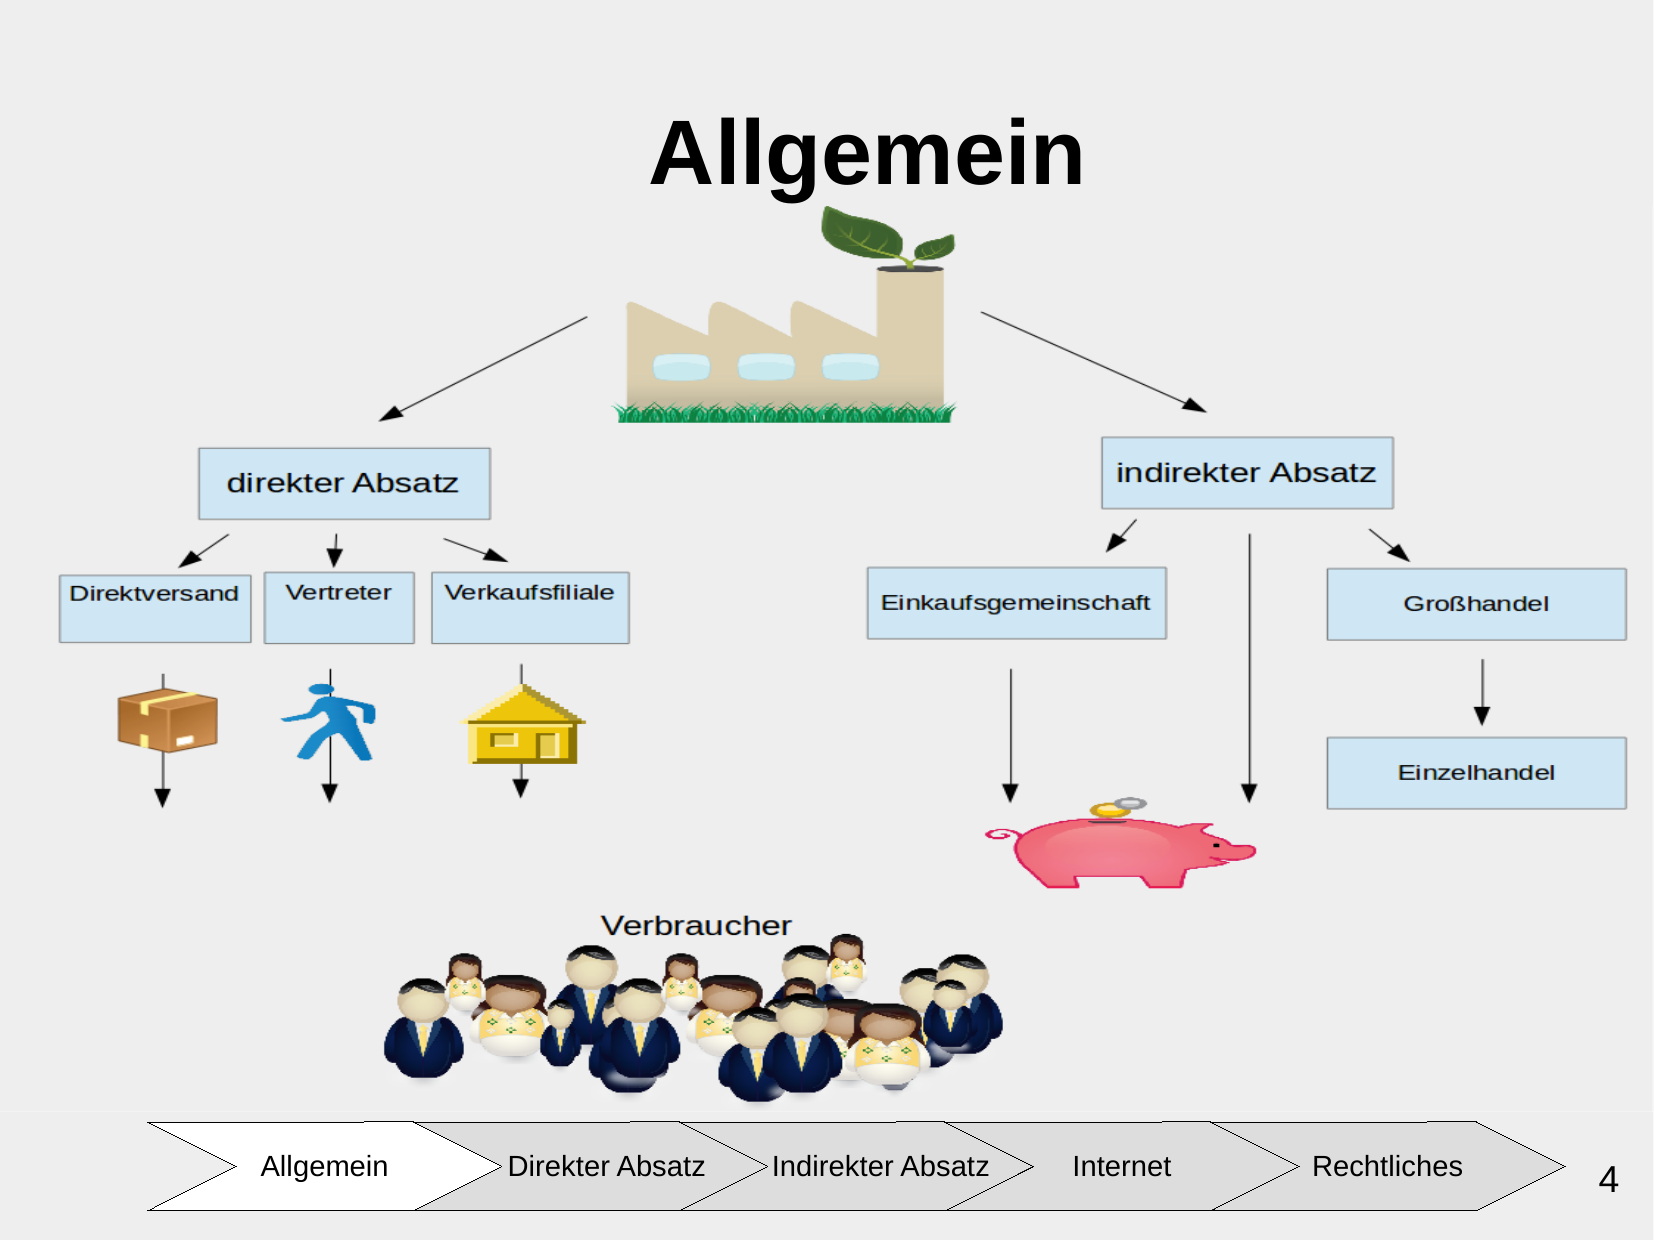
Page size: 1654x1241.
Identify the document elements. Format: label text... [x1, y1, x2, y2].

title Allgemein [124, 49, 1613, 206]
picture [0, 206, 1654, 1112]
text_box Internet [944, 1121, 1297, 1211]
text_box Rechtliches [1210, 1121, 1566, 1211]
text_box Indirekter Absatz [679, 1121, 1032, 1211]
text_box <Nummer> [1584, 1151, 1654, 1209]
text_box Direkter Absatz [413, 1121, 766, 1211]
text_box Allgemein [147, 1121, 500, 1211]
